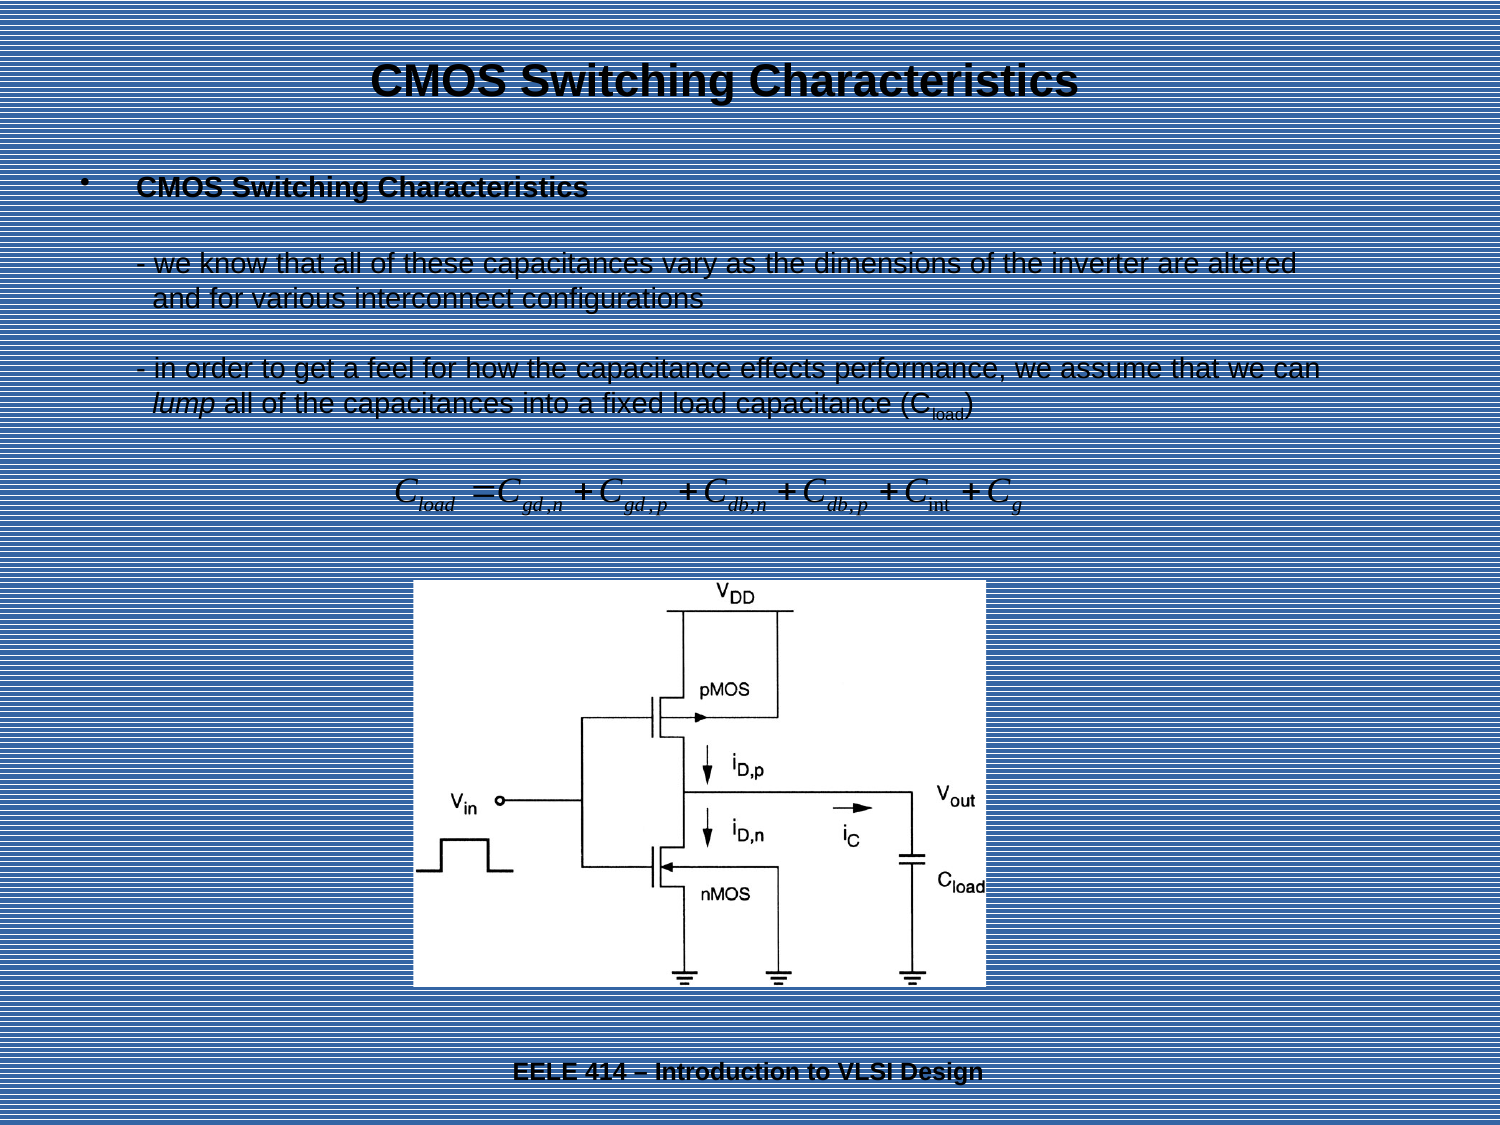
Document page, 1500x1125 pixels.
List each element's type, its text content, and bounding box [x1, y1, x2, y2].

picture [389, 466, 1032, 523]
list CMOS Switching Characteristics - we know that all of these capacitances vary as the dimensions of the inverter are altered and for various interconnect configurations - in order to get a feel for how the capacitance effects performance, we assume that we can lump all of the capacitances into a fixed load capacitance (Cload) [64, 160, 1471, 988]
chart [389, 467, 1034, 526]
picture [413, 580, 987, 987]
title CMOS Switching Characteristics [87, 37, 1363, 120]
